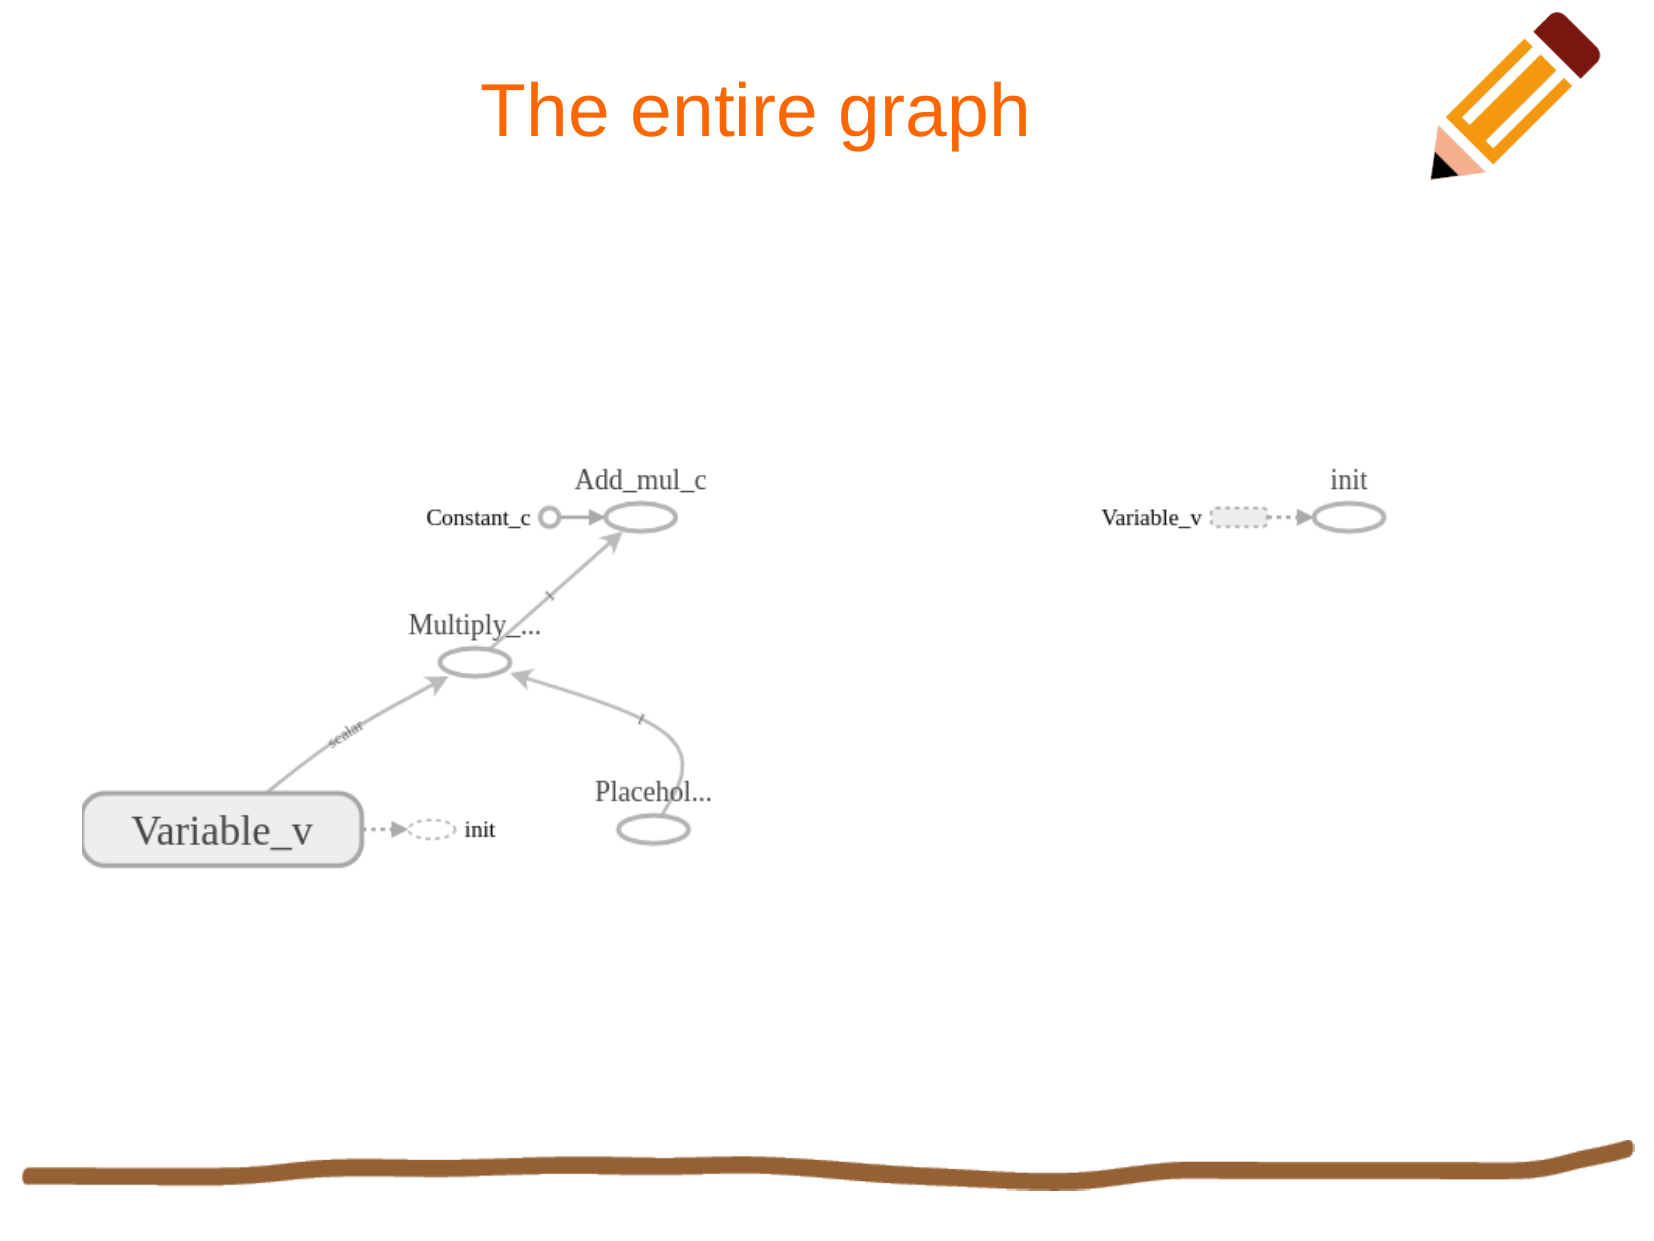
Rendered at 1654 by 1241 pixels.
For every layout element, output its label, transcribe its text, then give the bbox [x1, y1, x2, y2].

picture [1430, 12, 1601, 181]
title The entire graph [82, 49, 1430, 172]
picture [22, 1140, 1635, 1191]
picture [82, 410, 1571, 1001]
